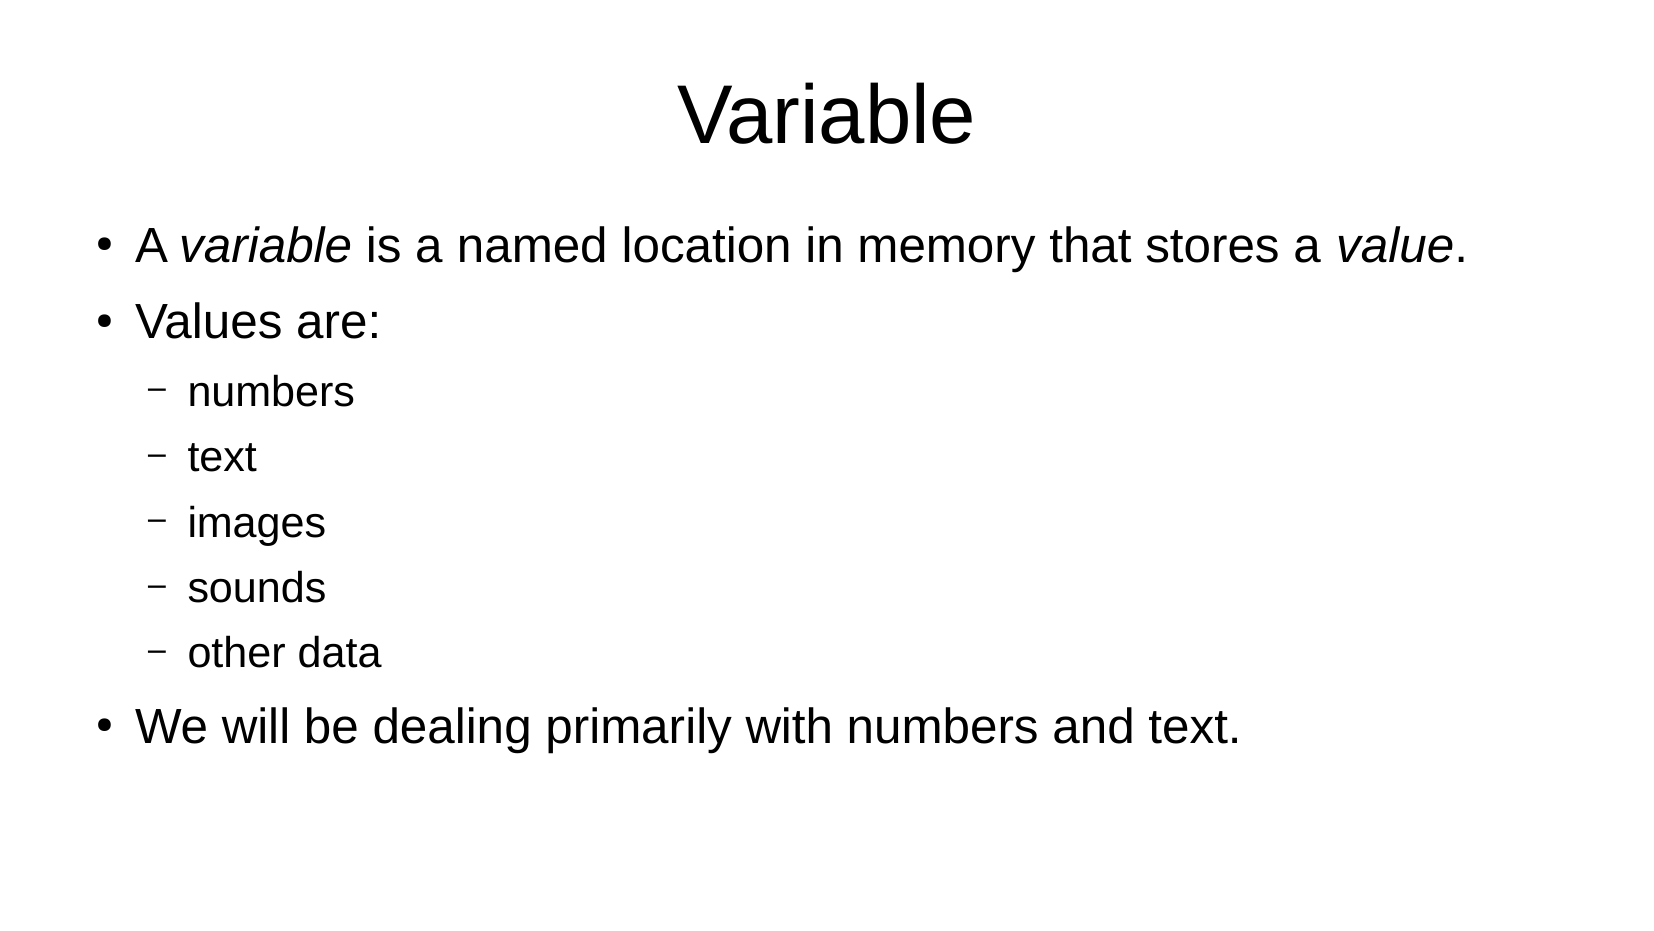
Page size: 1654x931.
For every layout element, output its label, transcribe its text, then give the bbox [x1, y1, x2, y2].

title Variable [82, 37, 1571, 193]
list A variable is a named location in memory that stores a value. Values are: numbers text images sounds other data We will be dealing primarily with numbers and text. [82, 217, 1571, 758]
